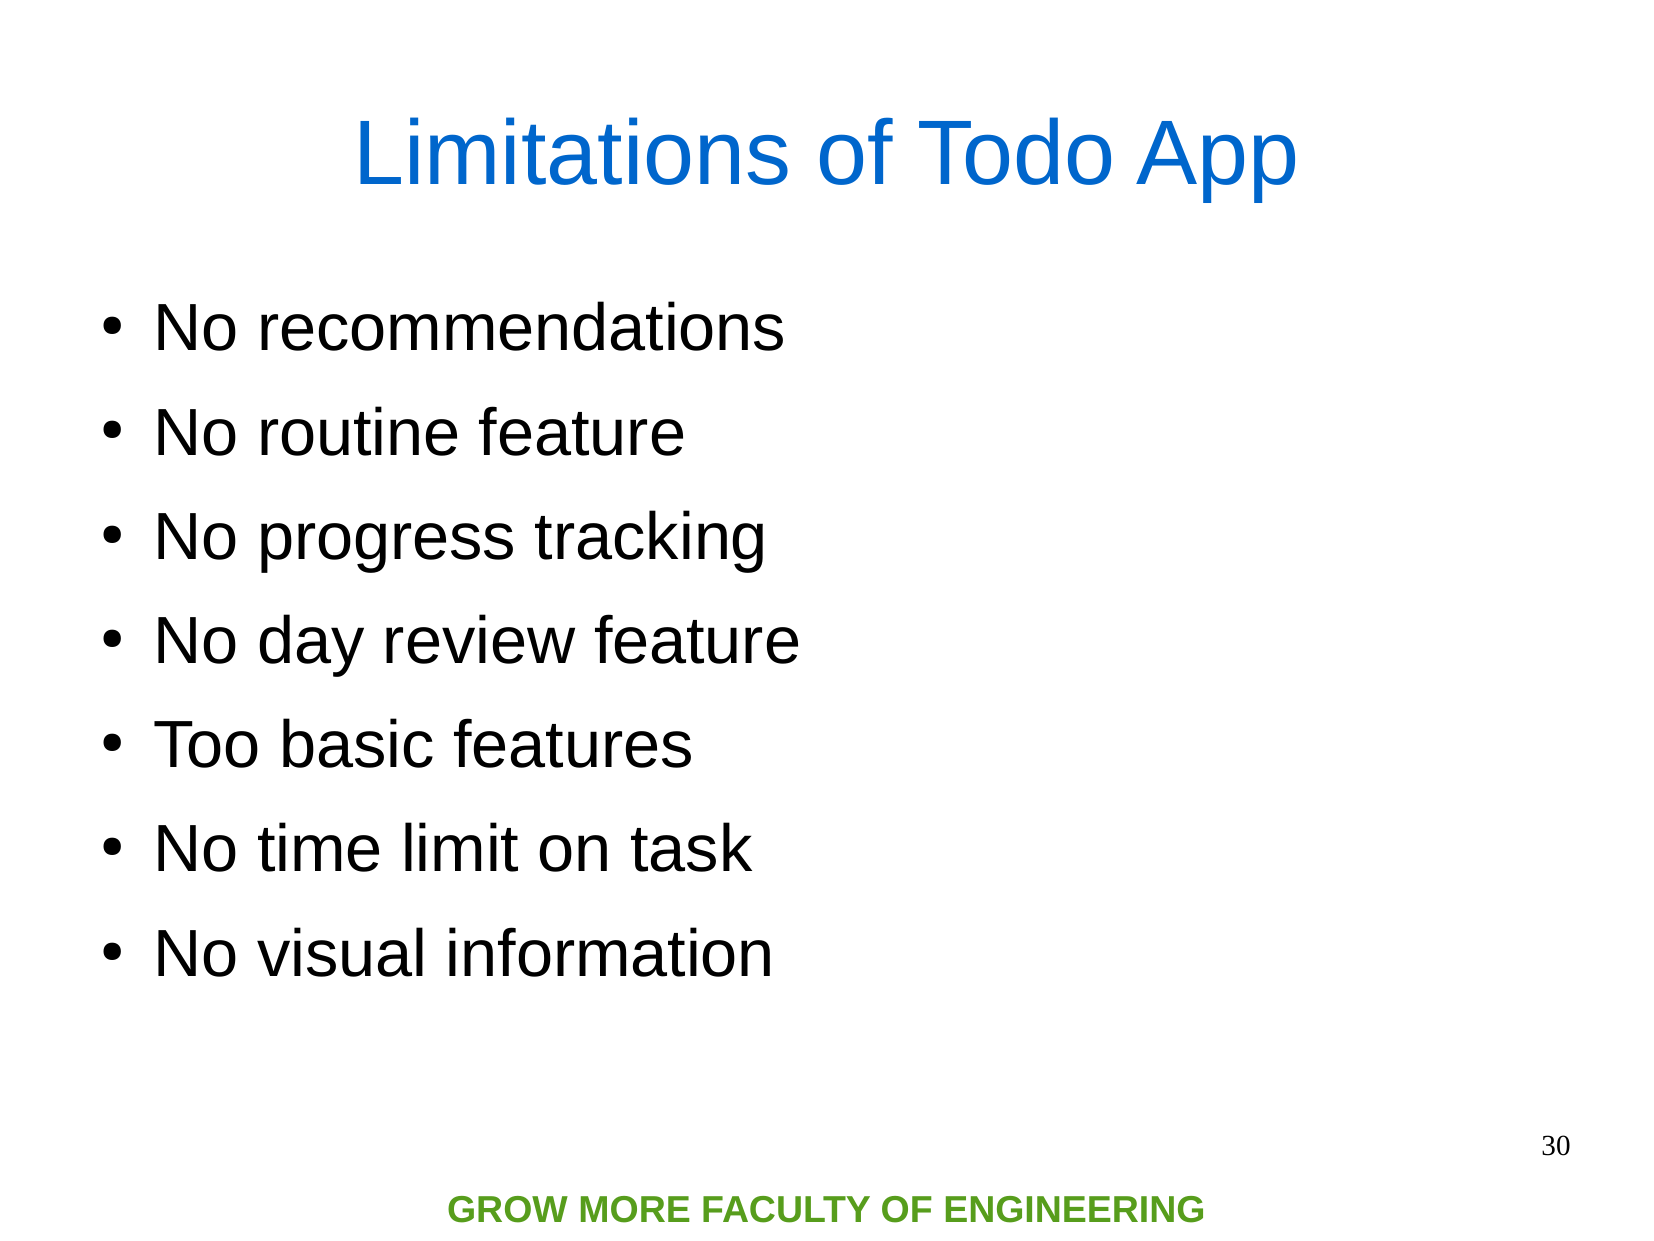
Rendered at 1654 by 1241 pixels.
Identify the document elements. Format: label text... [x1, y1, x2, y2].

list No recommendations No routine feature No progress tracking No day review feature Too basic features No time limit on task No visual information [82, 290, 1571, 1010]
title Limitations of Todo App [82, 49, 1571, 257]
